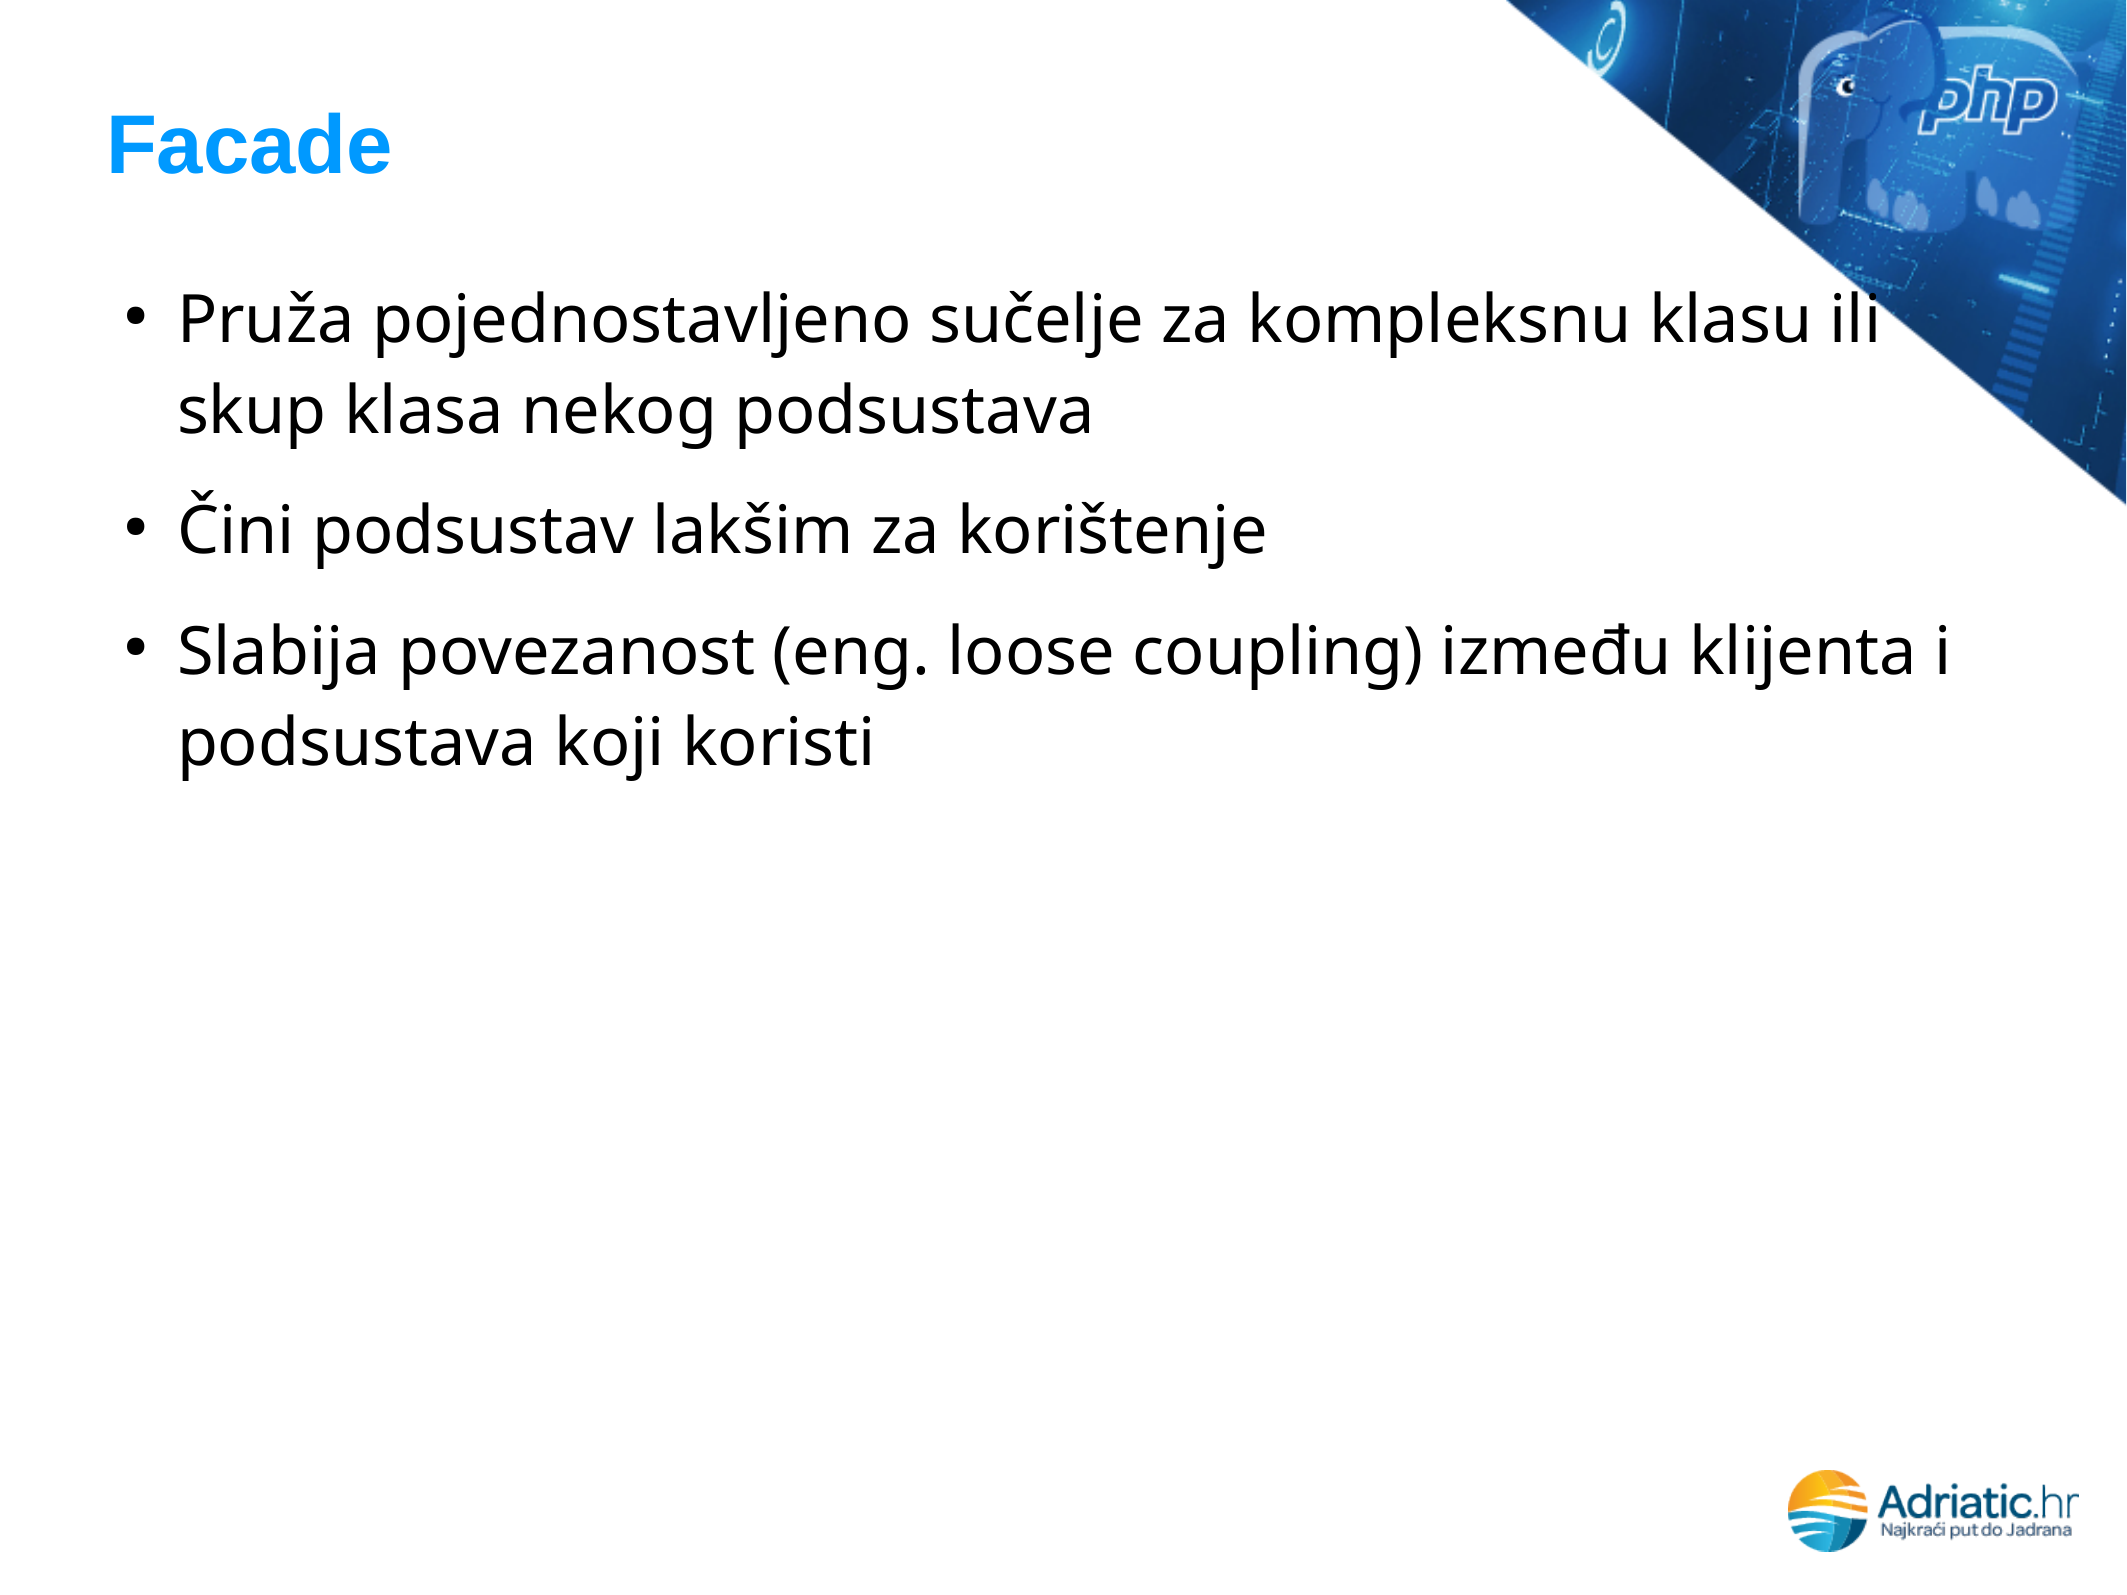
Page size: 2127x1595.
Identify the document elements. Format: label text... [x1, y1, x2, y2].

list Pruža pojednostavljeno sučelje za kompleksnu klasu ili skup klasa nekog podsustava Čini podsustav lakšim za korištenje Slabija povezanost (eng. loose coupling) između klijenta i podsustava koji koristi [106, 271, 2020, 1453]
title Facade [106, 70, 1630, 219]
picture [1505, 0, 2127, 625]
picture [1788, 1470, 2079, 1552]
